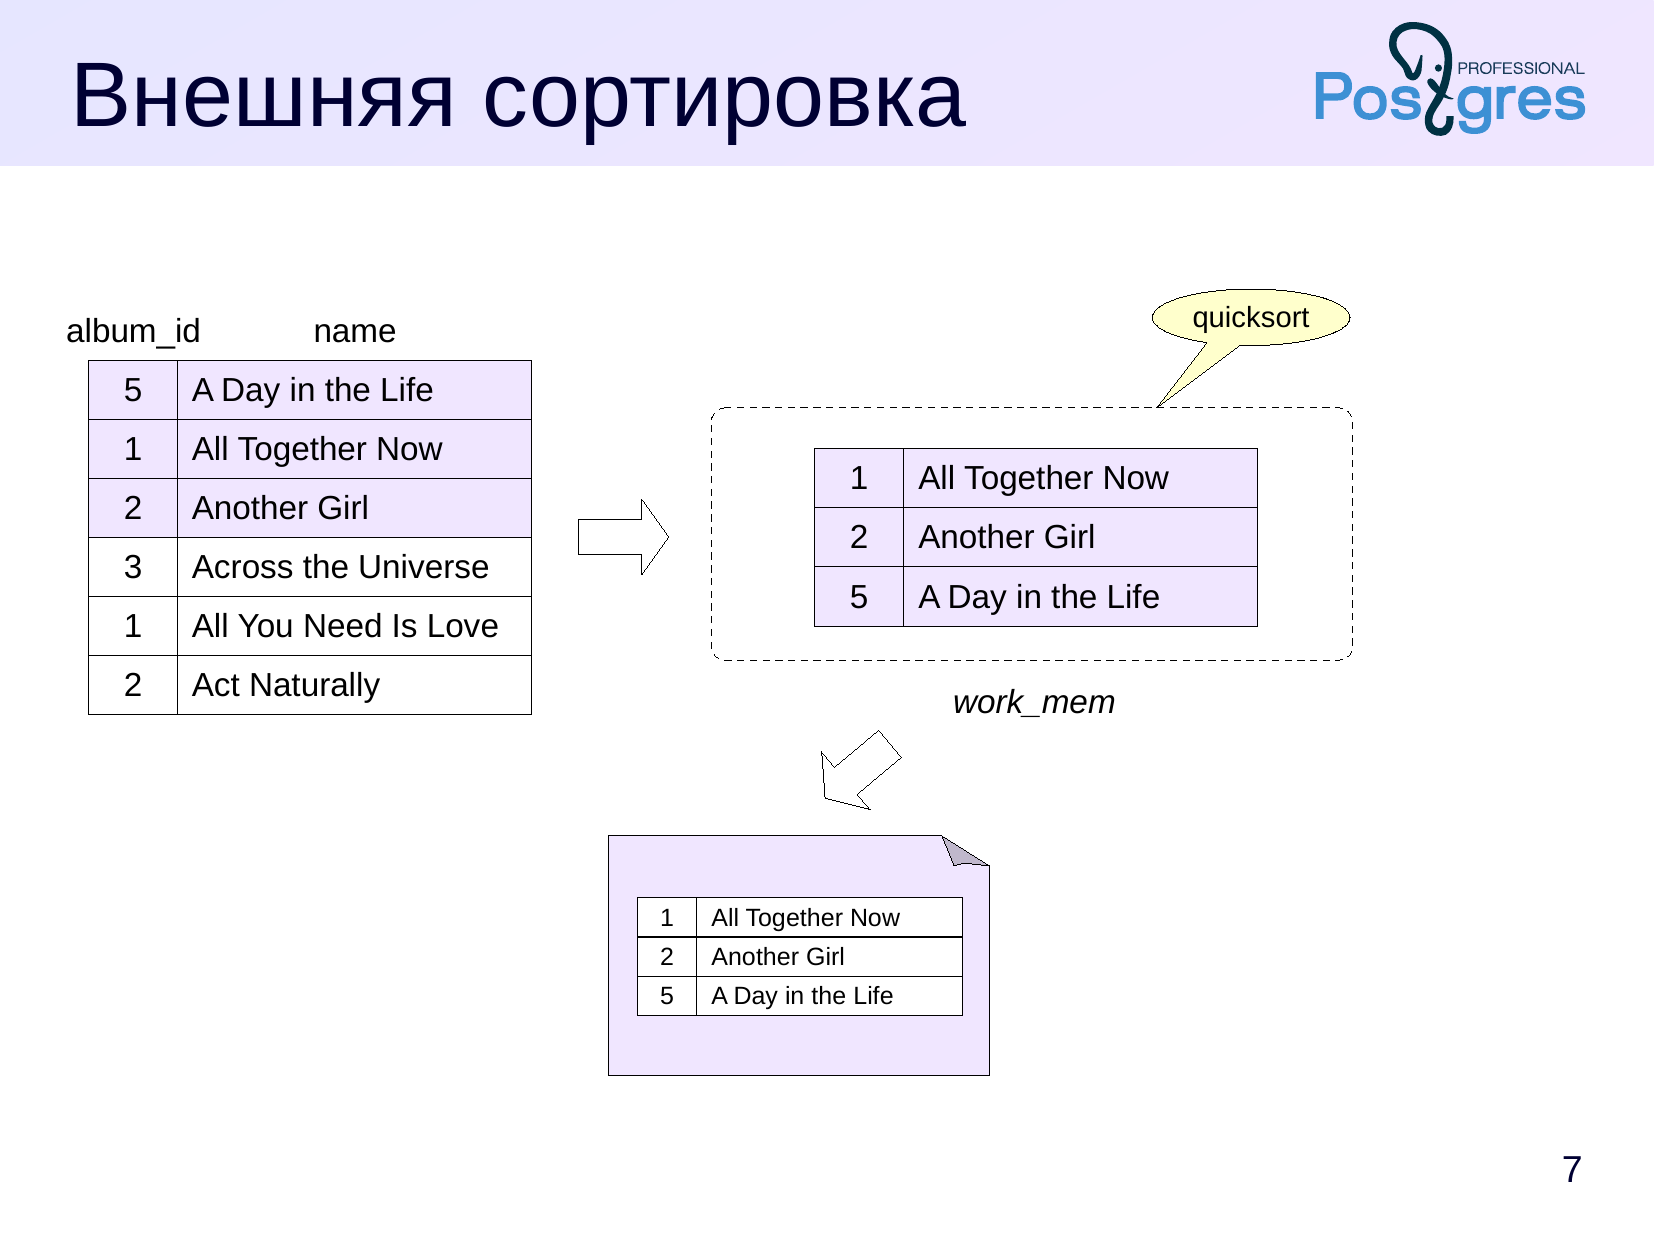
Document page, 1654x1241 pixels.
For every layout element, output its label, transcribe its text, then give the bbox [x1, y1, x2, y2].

text_box 5 [88, 360, 177, 419]
text_box Another Girl [903, 507, 1258, 567]
text_box work_mem [938, 675, 1131, 728]
title Внешняя сортировка [70, 43, 1261, 151]
text_box [821, 730, 902, 810]
text_box 2 [637, 937, 696, 977]
text_box A Day in the Life [177, 360, 532, 419]
text_box Act Naturally [177, 655, 532, 715]
text_box All Together Now [177, 419, 532, 478]
text_box [578, 499, 669, 575]
text_box 5 [637, 977, 696, 1016]
text_box 3 [88, 537, 177, 597]
text_box All Together Now [903, 448, 1258, 507]
text_box 2 [814, 507, 903, 567]
text_box 1 [88, 419, 177, 478]
text_box [608, 835, 990, 1076]
text_box 5 [814, 567, 903, 627]
text_box quicksort [1152, 289, 1351, 408]
text_box Across the Universe [177, 537, 532, 597]
text_box 2 [88, 655, 177, 715]
text_box album_id [89, 301, 178, 360]
text_box All You Need Is Love [177, 597, 532, 655]
text_box A Day in the Life [696, 977, 963, 1016]
text_box 1 [88, 597, 177, 655]
text_box All Together Now [696, 897, 963, 937]
text_box 2 [88, 478, 177, 537]
text_box 1 [637, 897, 696, 937]
text_box 1 [814, 448, 903, 507]
text_box [711, 407, 1353, 661]
text_box Another Girl [696, 937, 963, 977]
text_box name [178, 301, 533, 361]
text_box A Day in the Life [903, 567, 1258, 627]
text_box Another Girl [177, 478, 532, 537]
